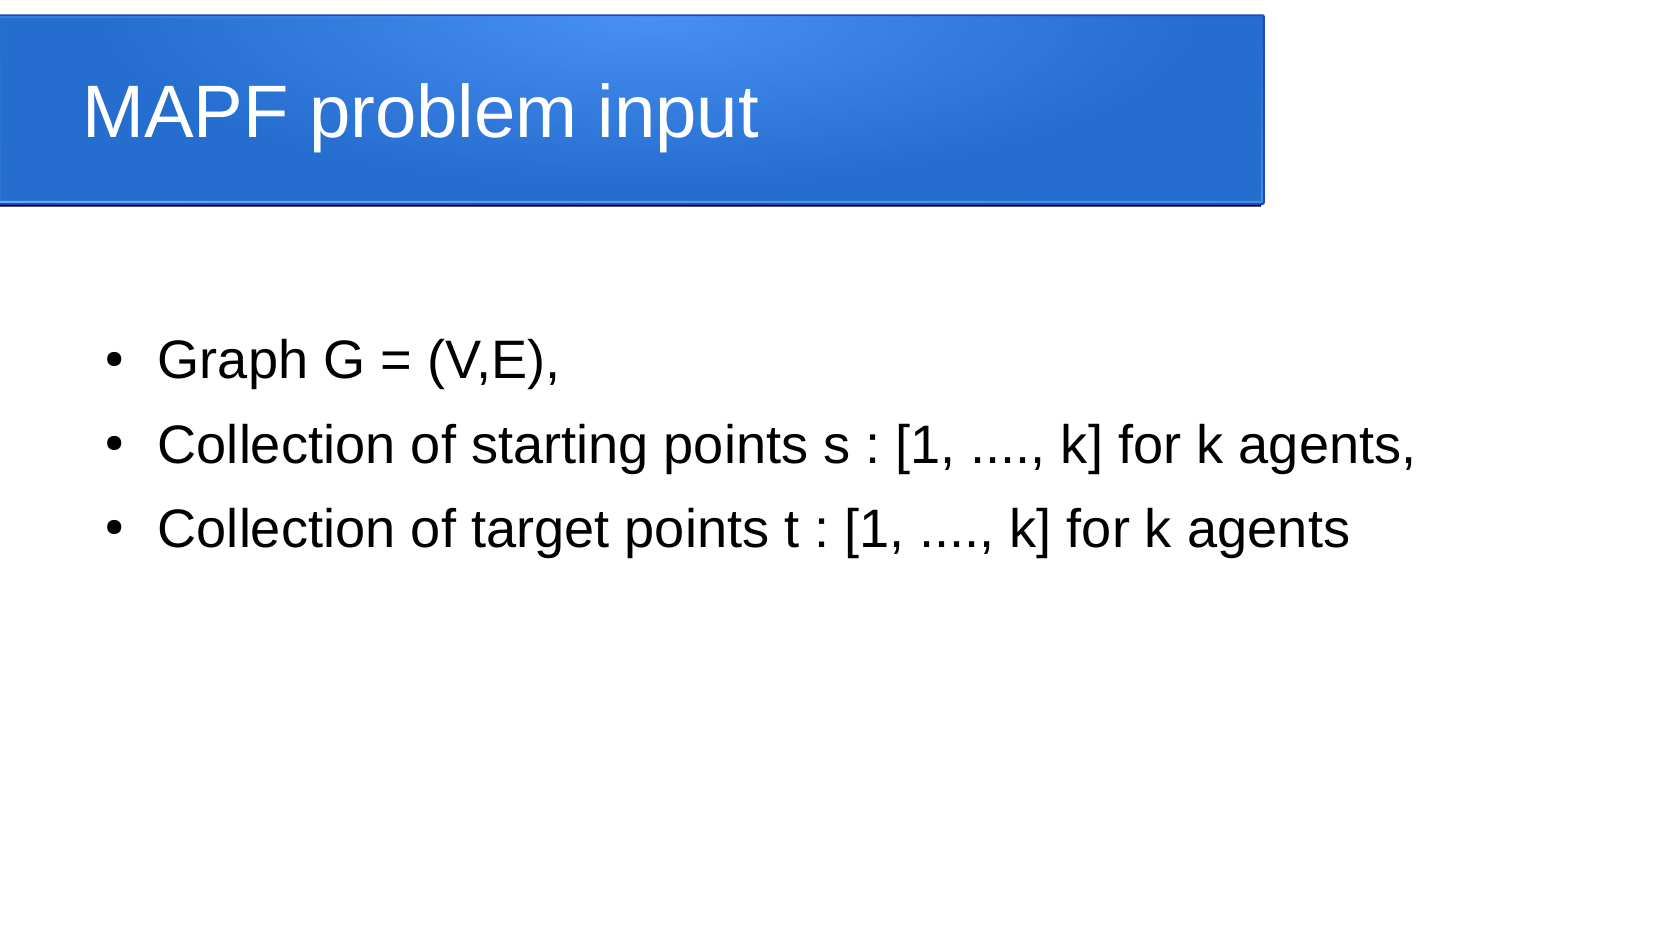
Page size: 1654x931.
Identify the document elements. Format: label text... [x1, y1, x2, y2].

title MAPF problem input [82, 35, 1235, 189]
list Graph G = (V,E), Collection of starting points s : [1, ...., k] for k agents, Collection of target points t : [1, ...., k] for k agents [86, 330, 1576, 870]
